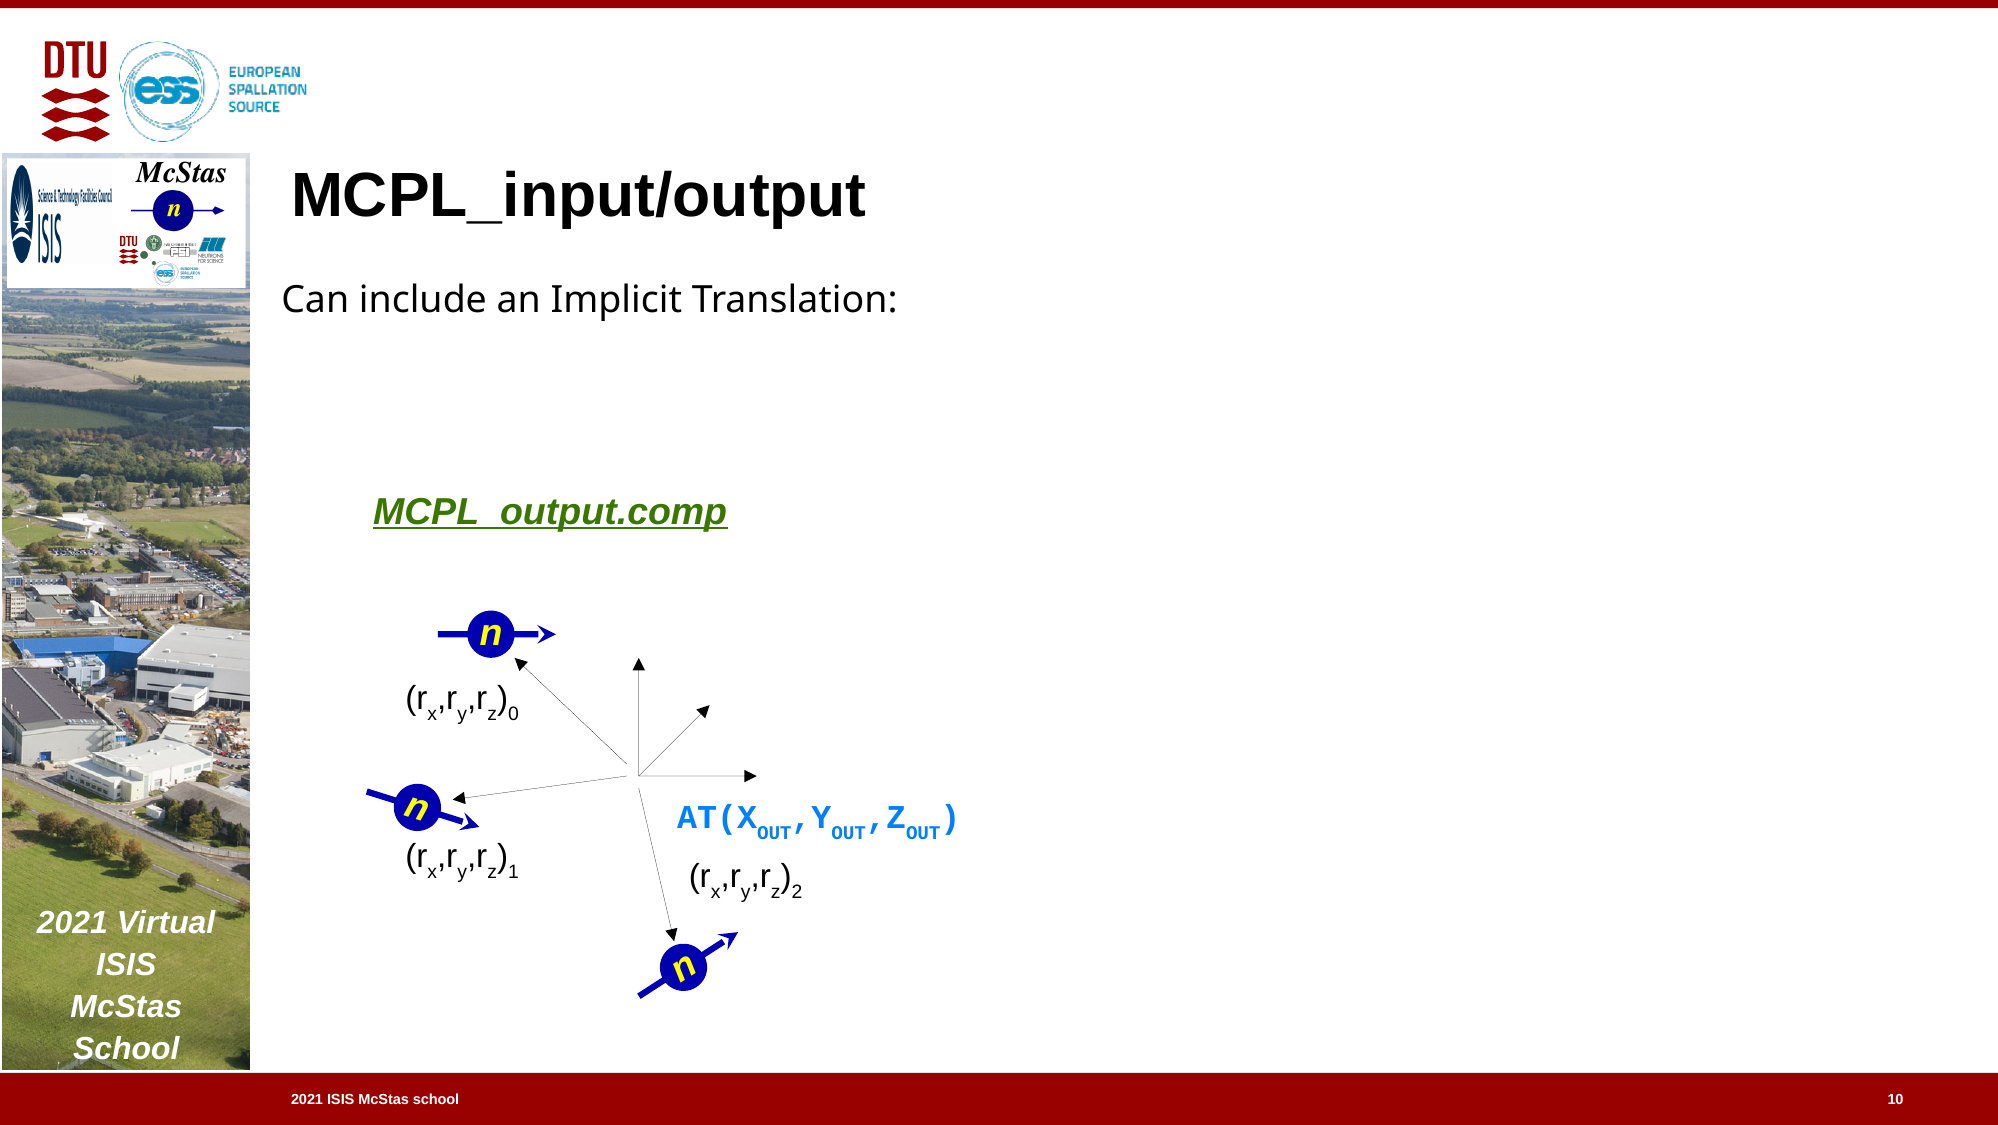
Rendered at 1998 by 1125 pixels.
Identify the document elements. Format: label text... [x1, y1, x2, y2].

picture [119, 41, 307, 142]
text_box (rx,ry,rz)2 [674, 851, 818, 910]
slide_number <number> [1887, 1088, 1909, 1110]
text_box Can include an Implicit Translation: [266, 268, 922, 328]
text_box (rx,ry,rz)1 [390, 826, 534, 890]
text_box n [643, 925, 720, 1005]
text_box n [384, 767, 453, 827]
text_box (rx,ry,rz)0 [390, 668, 534, 732]
picture [2, 153, 250, 1070]
text_box n [464, 601, 518, 661]
title MCPL_input/output [291, 69, 1819, 230]
text_box AT(XOUT,YOUT,ZOUT) [662, 787, 976, 851]
text_box MCPL_output.comp [365, 479, 905, 540]
